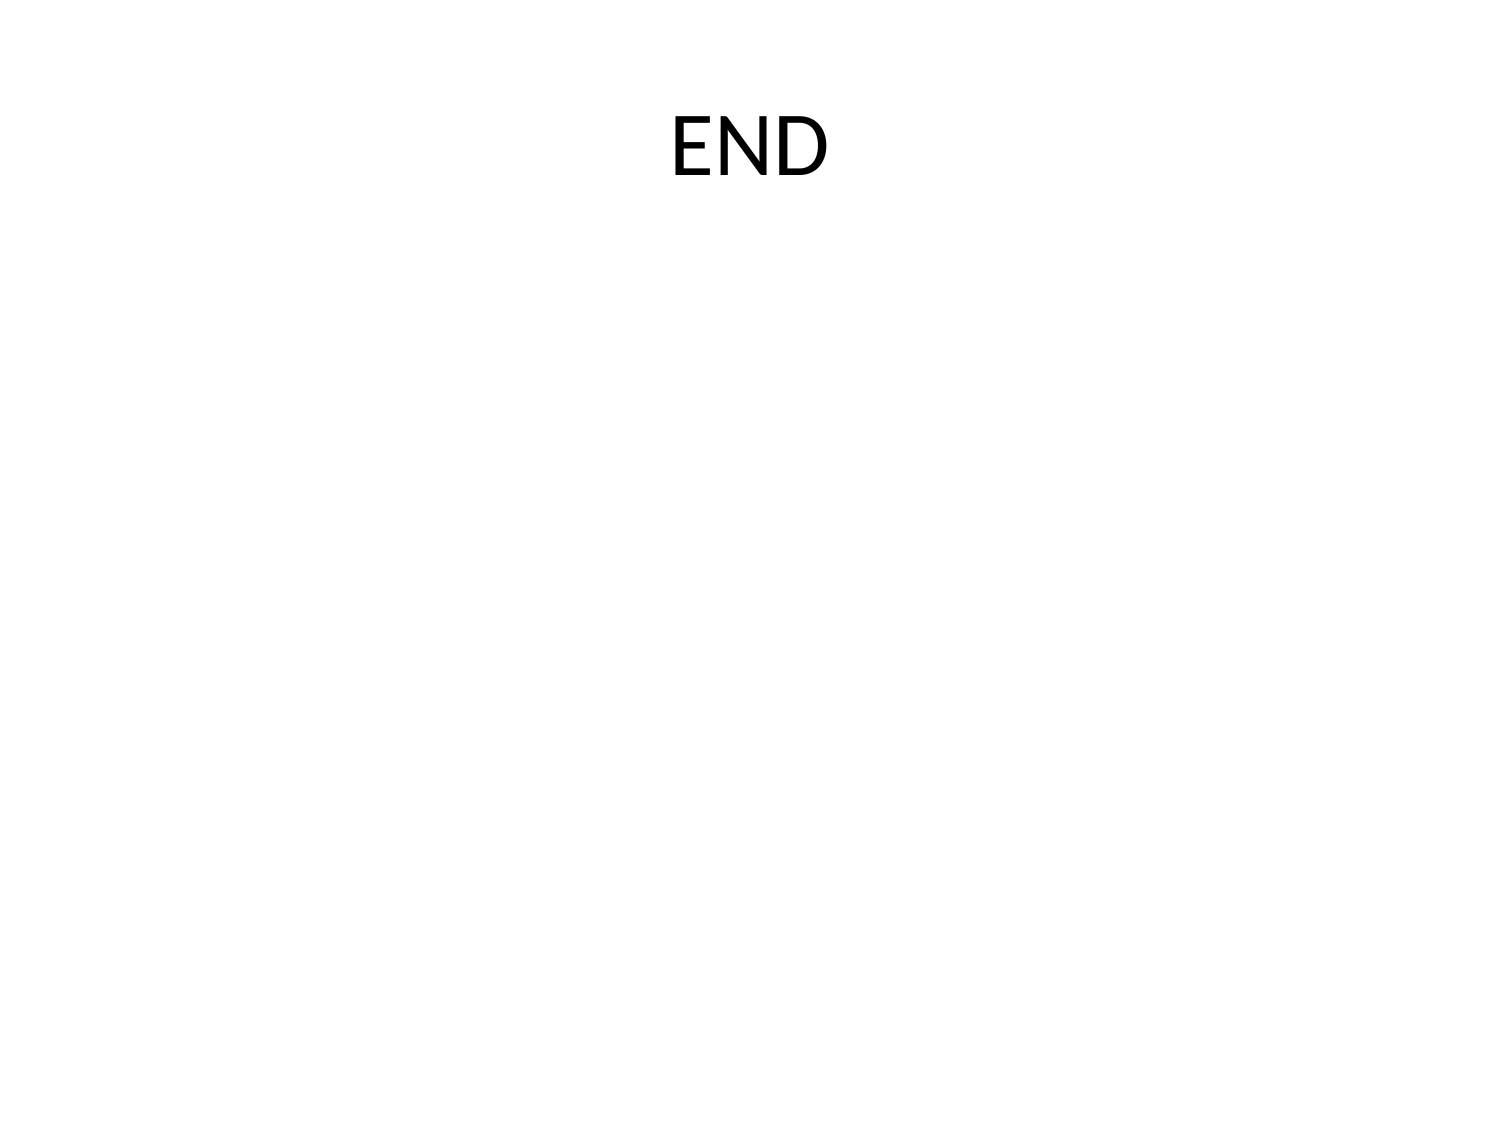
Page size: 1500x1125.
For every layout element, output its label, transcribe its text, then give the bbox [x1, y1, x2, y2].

title END [75, 45, 1426, 233]
